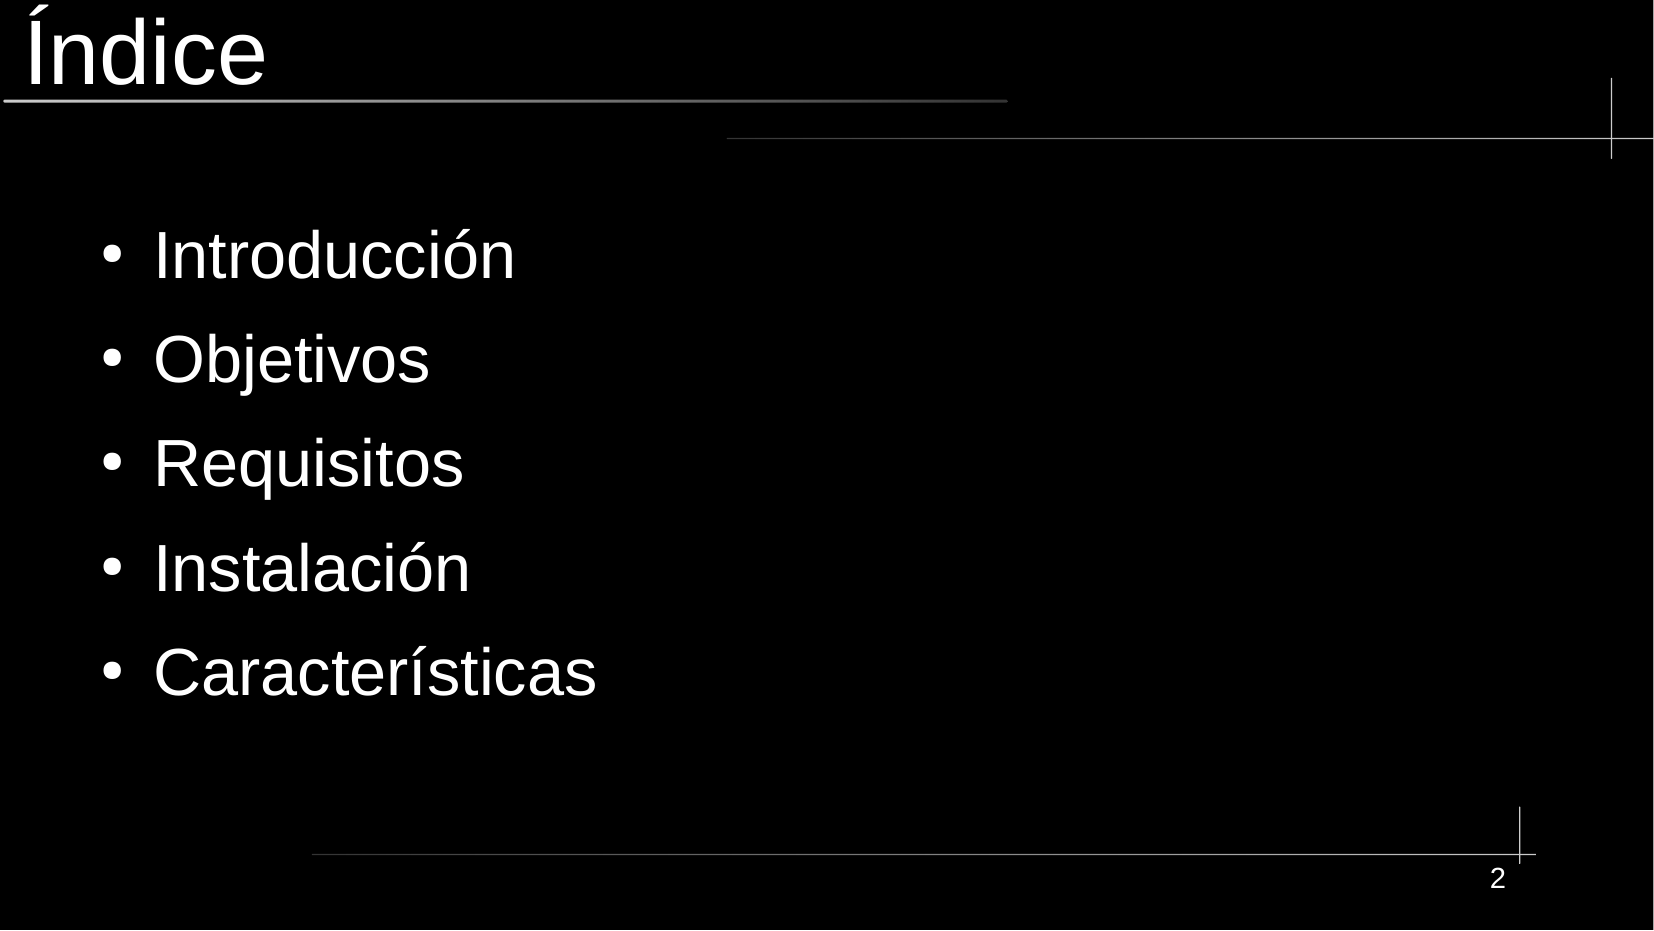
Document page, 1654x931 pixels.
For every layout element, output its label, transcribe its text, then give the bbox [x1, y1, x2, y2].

list Introducción Objetivos Requisitos Instalación Características [82, 217, 1571, 758]
title Índice [23, 0, 1589, 107]
